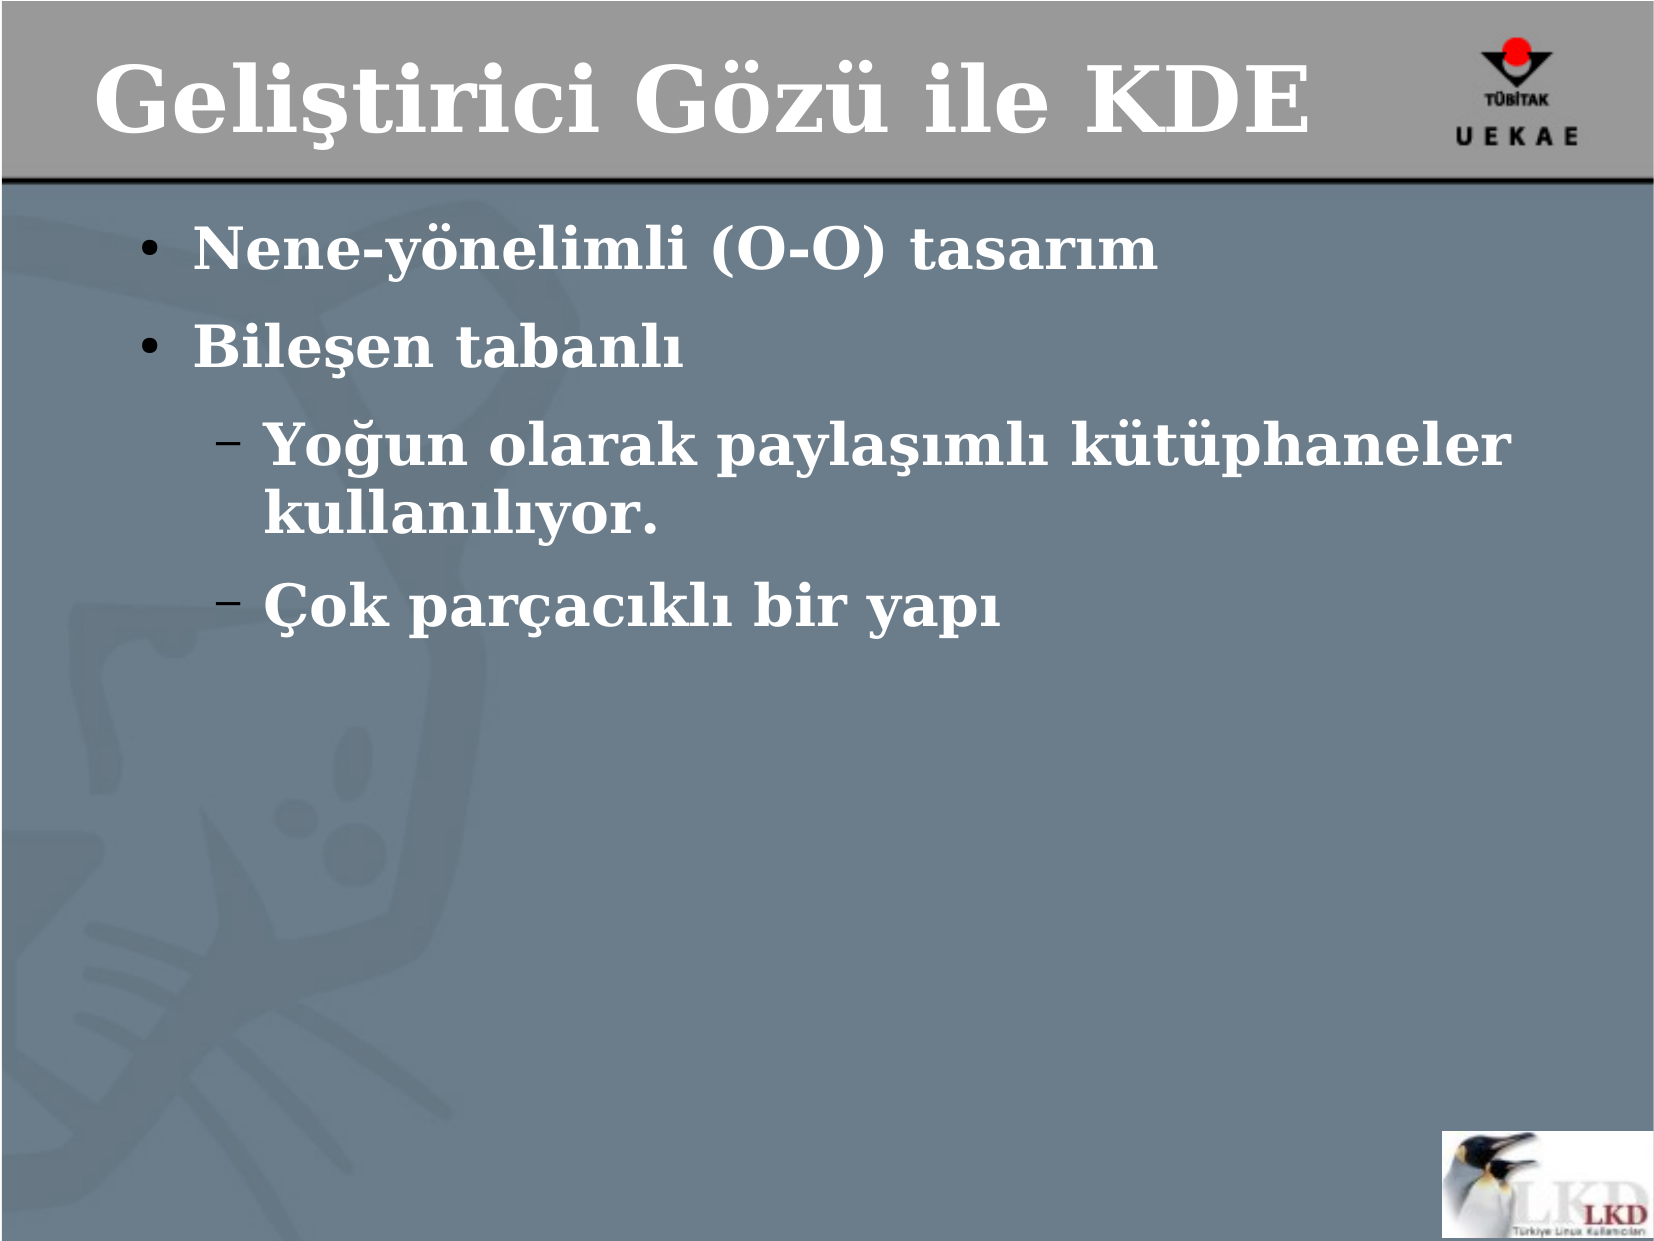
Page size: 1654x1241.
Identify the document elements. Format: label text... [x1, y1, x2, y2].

list Nene-yönelimli (O-O) tasarım Bileşen tabanlı Yoğun olarak paylaşımlı kütüphaneler kullanılıyor. Çok parçacıklı bir yapı [121, 214, 1534, 1104]
picture [1, 1, 1654, 1241]
title Geliştirici Gözü ile KDE [0, 0, 1410, 204]
